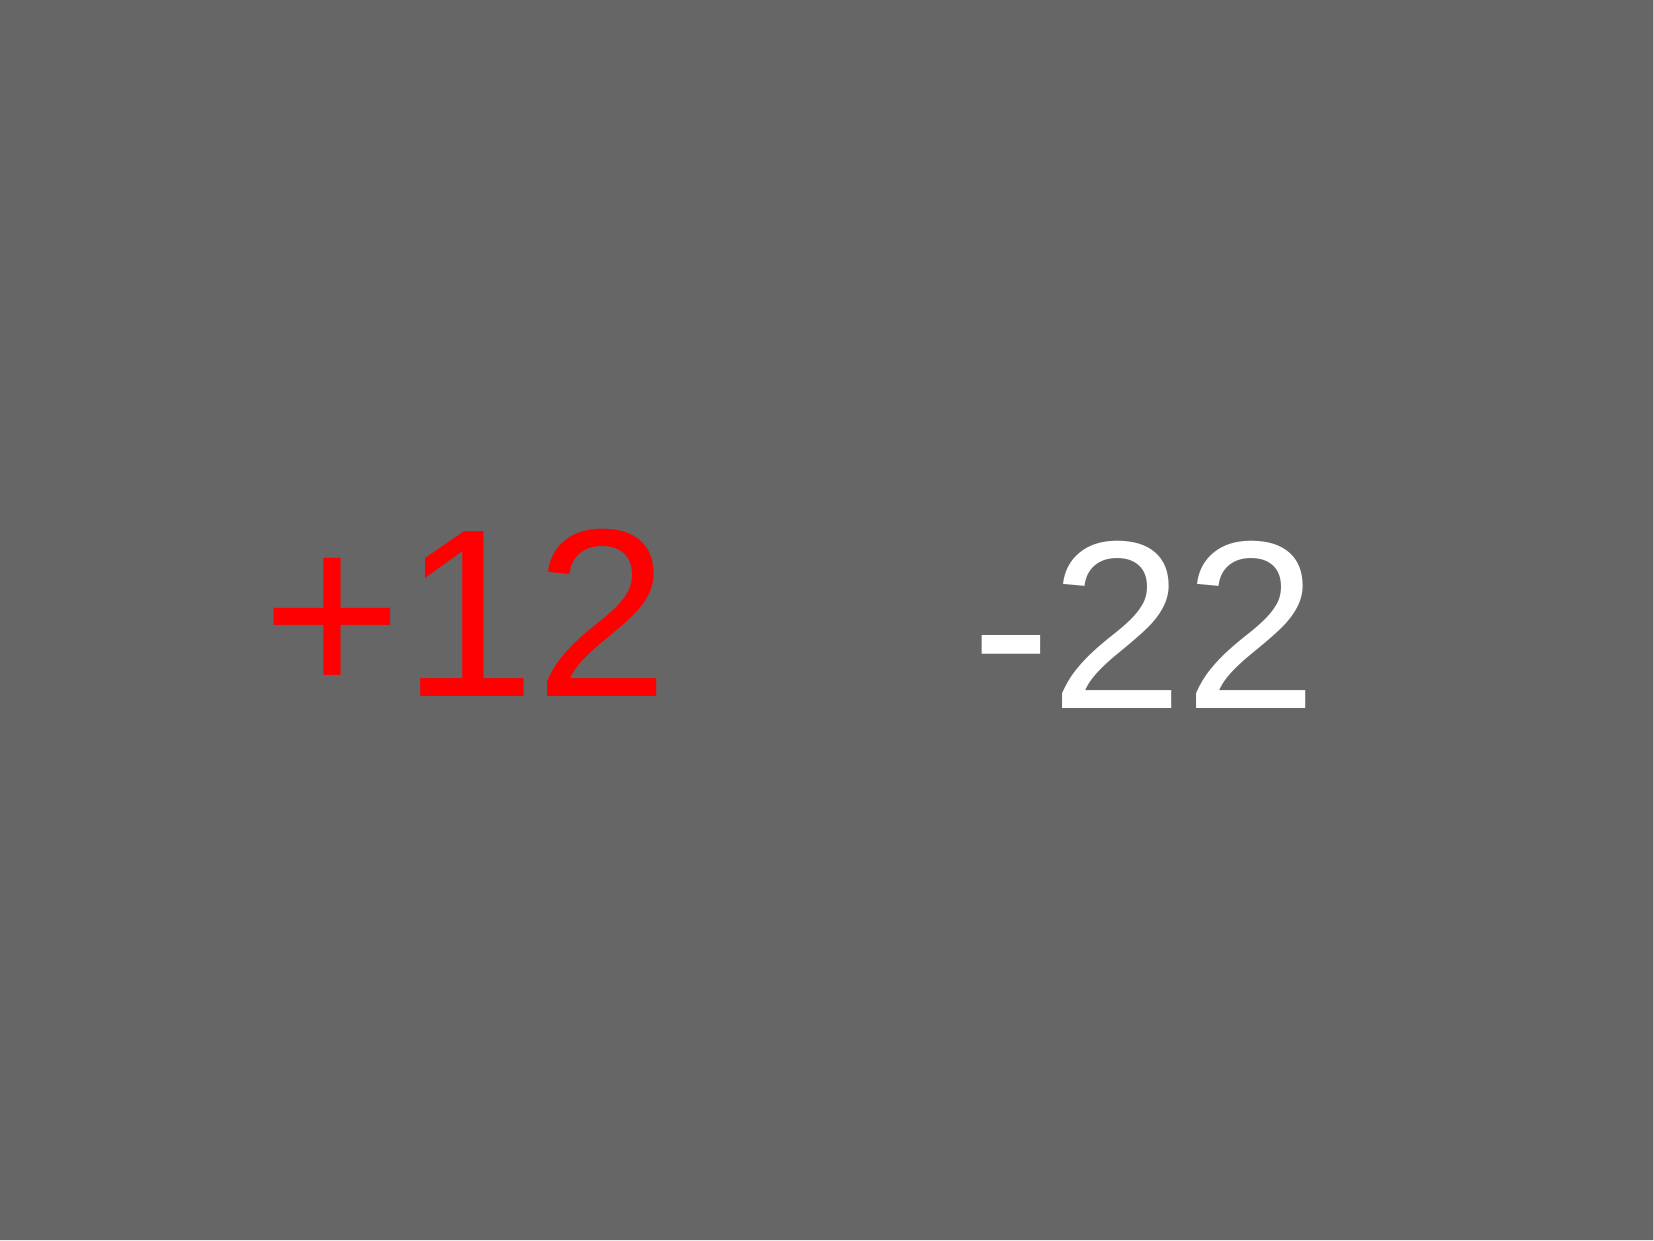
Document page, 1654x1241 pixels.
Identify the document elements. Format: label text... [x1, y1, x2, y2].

text_box -22 [956, 484, 1583, 767]
text_box +12 [248, 472, 839, 755]
text_box [0, 0, 1654, 1241]
